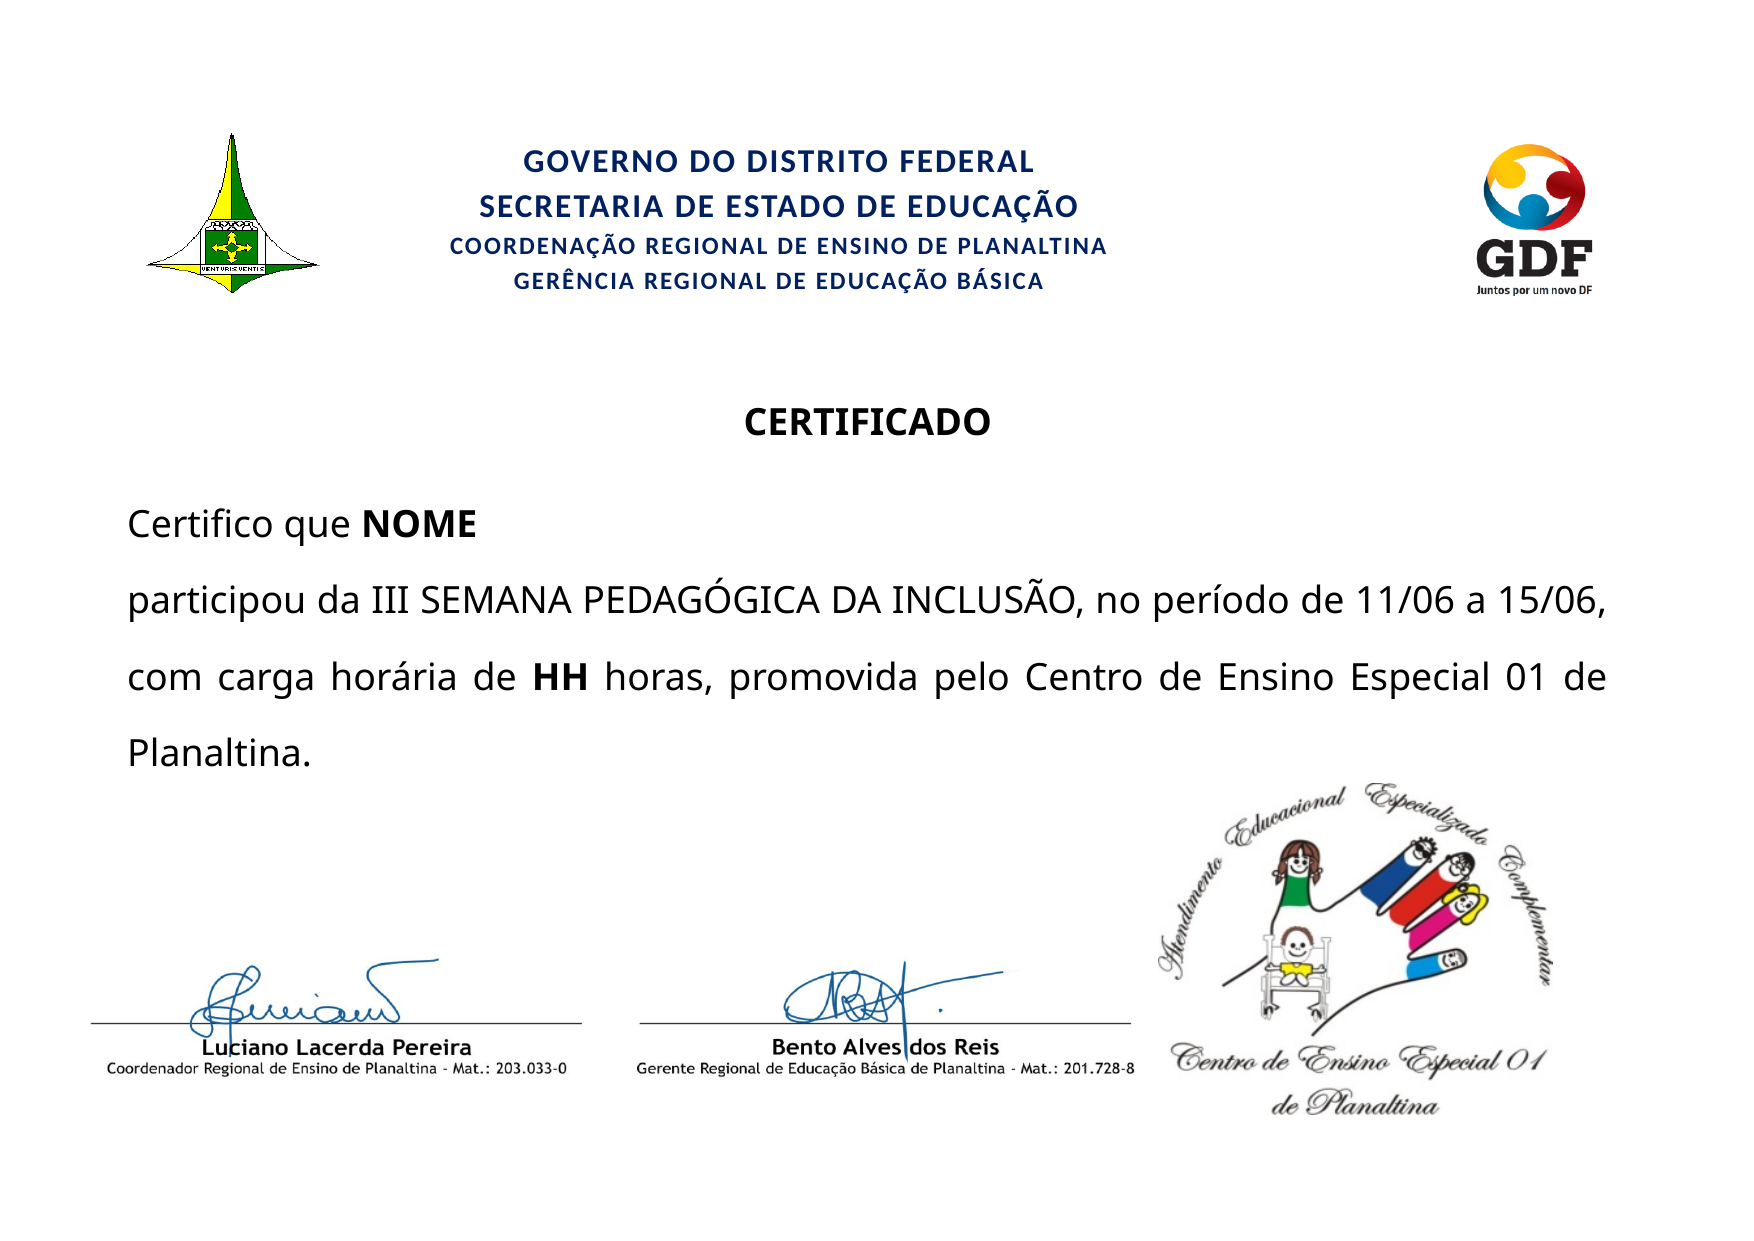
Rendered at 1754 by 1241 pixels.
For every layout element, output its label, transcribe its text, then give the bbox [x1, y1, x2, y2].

chart [143, 129, 325, 295]
picture [81, 928, 1146, 1100]
text_box CERTIFICADO Certifico que NOME participou da III SEMANA PEDAGÓGICA DA INCLUSÃO, no período de 11/06 a 15/06, com carga horária de HH horas, promovida pelo Centro de Ensino Especial 01 de Planaltina. [112, 336, 1630, 855]
text_box GOVERNO DO DISTRITO FEDERAL SECRETARIA DE ESTADO DE EDUCAÇÃO COORDENAÇÃO REGIONAL DE ENSINO DE PLANALTINA GERÊNCIA REGIONAL DE EDUCAÇÃO BÁSICA [435, 135, 1393, 320]
picture [1463, 135, 1604, 296]
picture [1158, 855, 1553, 1115]
